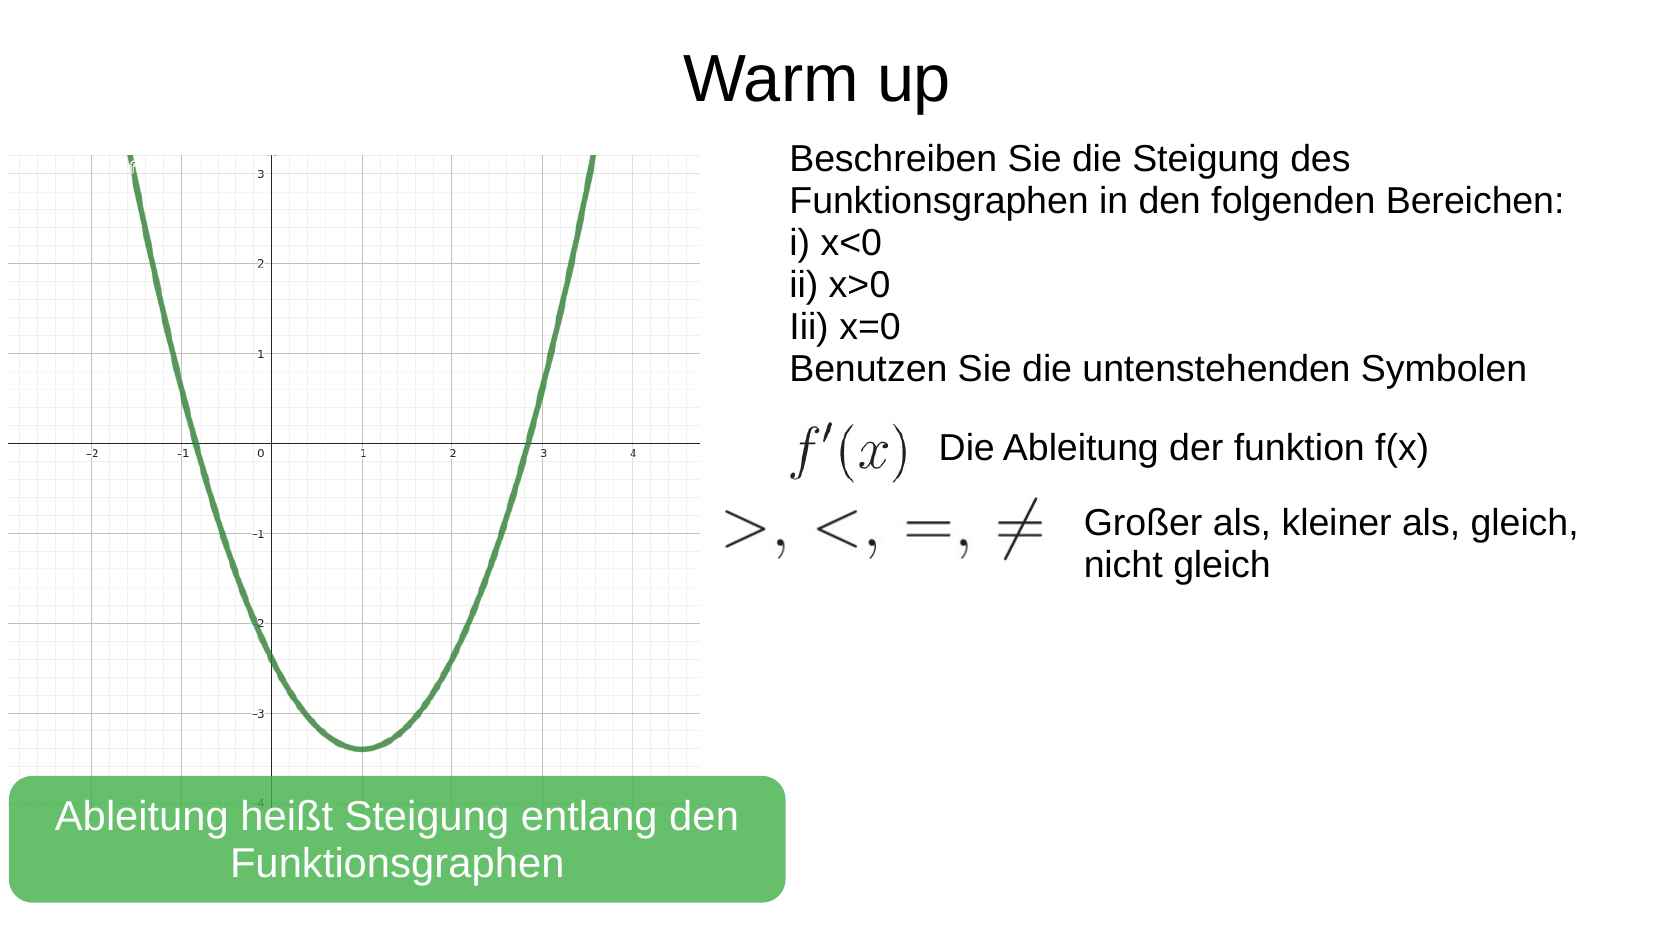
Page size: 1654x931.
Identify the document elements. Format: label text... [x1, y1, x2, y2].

text_box Beschreiben Sie die Steigung des Funktionsgraphen in den folgenden Bereichen: i) x<0 ii) x>0 Iii) x=0 Benutzen Sie die untenstehenden Symbolen [774, 129, 1615, 397]
picture [714, 494, 1049, 562]
text_box Großer als, kleiner als, gleich, nicht gleich [1069, 494, 1607, 594]
picture [780, 417, 917, 486]
text_box Die Ableitung der funktion f(x) [924, 419, 1462, 486]
text_box Ableitung heißt Steigung entlang den Funktionsgraphen [8, 775, 786, 903]
picture [8, 155, 700, 775]
title Warm up [82, 27, 1571, 130]
